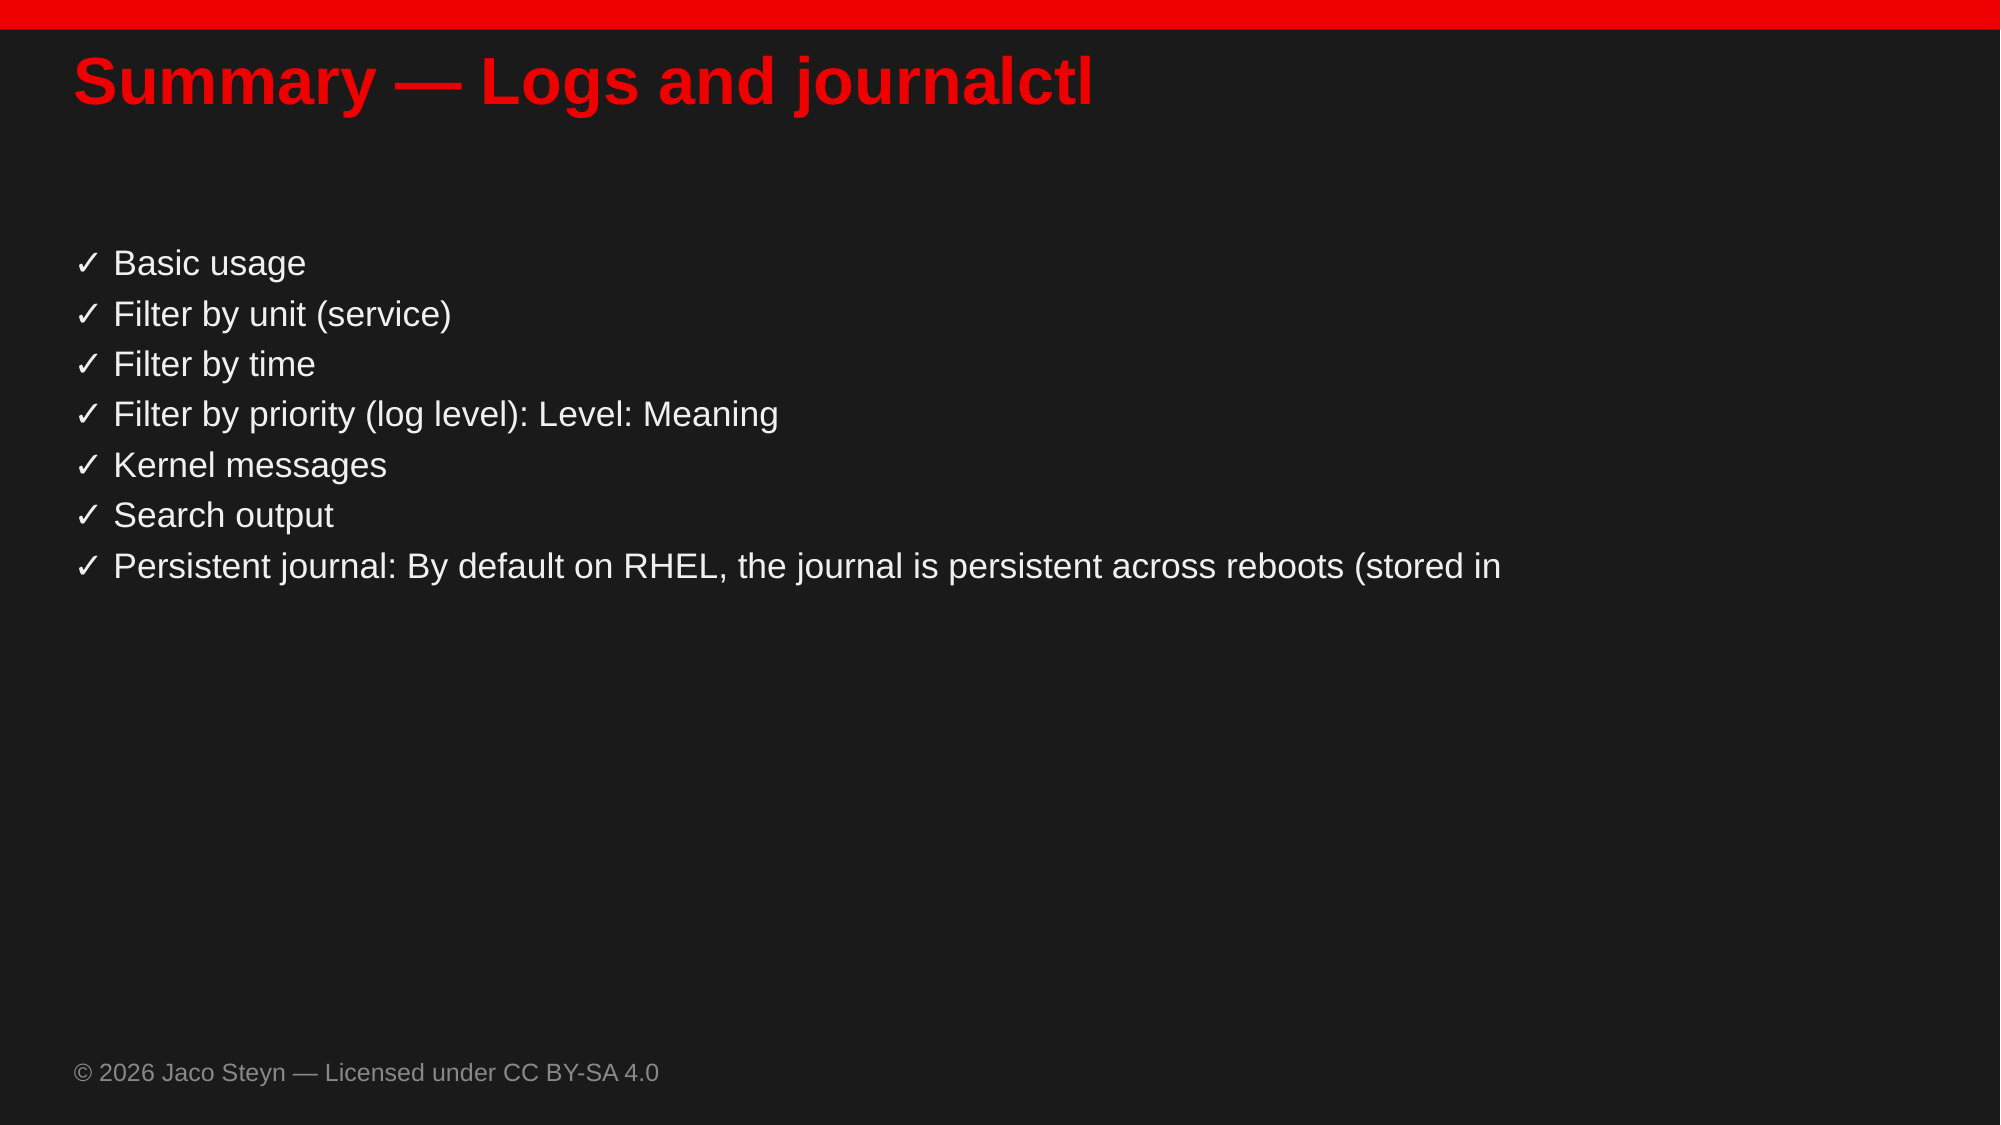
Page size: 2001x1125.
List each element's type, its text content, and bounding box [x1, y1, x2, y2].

text_box [0, 0, 2001, 30]
text_box © 2026 Jaco Steyn — Licensed under CC BY-SA 4.0 [59, 1051, 1942, 1093]
text_box ✓ Basic usage ✓ Filter by unit (service) ✓ Filter by time ✓ Filter by priority (log level): Level: Meaning ✓ Kernel messages ✓ Search output ✓ Persistent journal: By default on RHEL, the journal is persistent across reboots (stored in [59, 236, 1942, 1037]
text_box Summary — Logs and journalctl [59, 36, 1942, 208]
